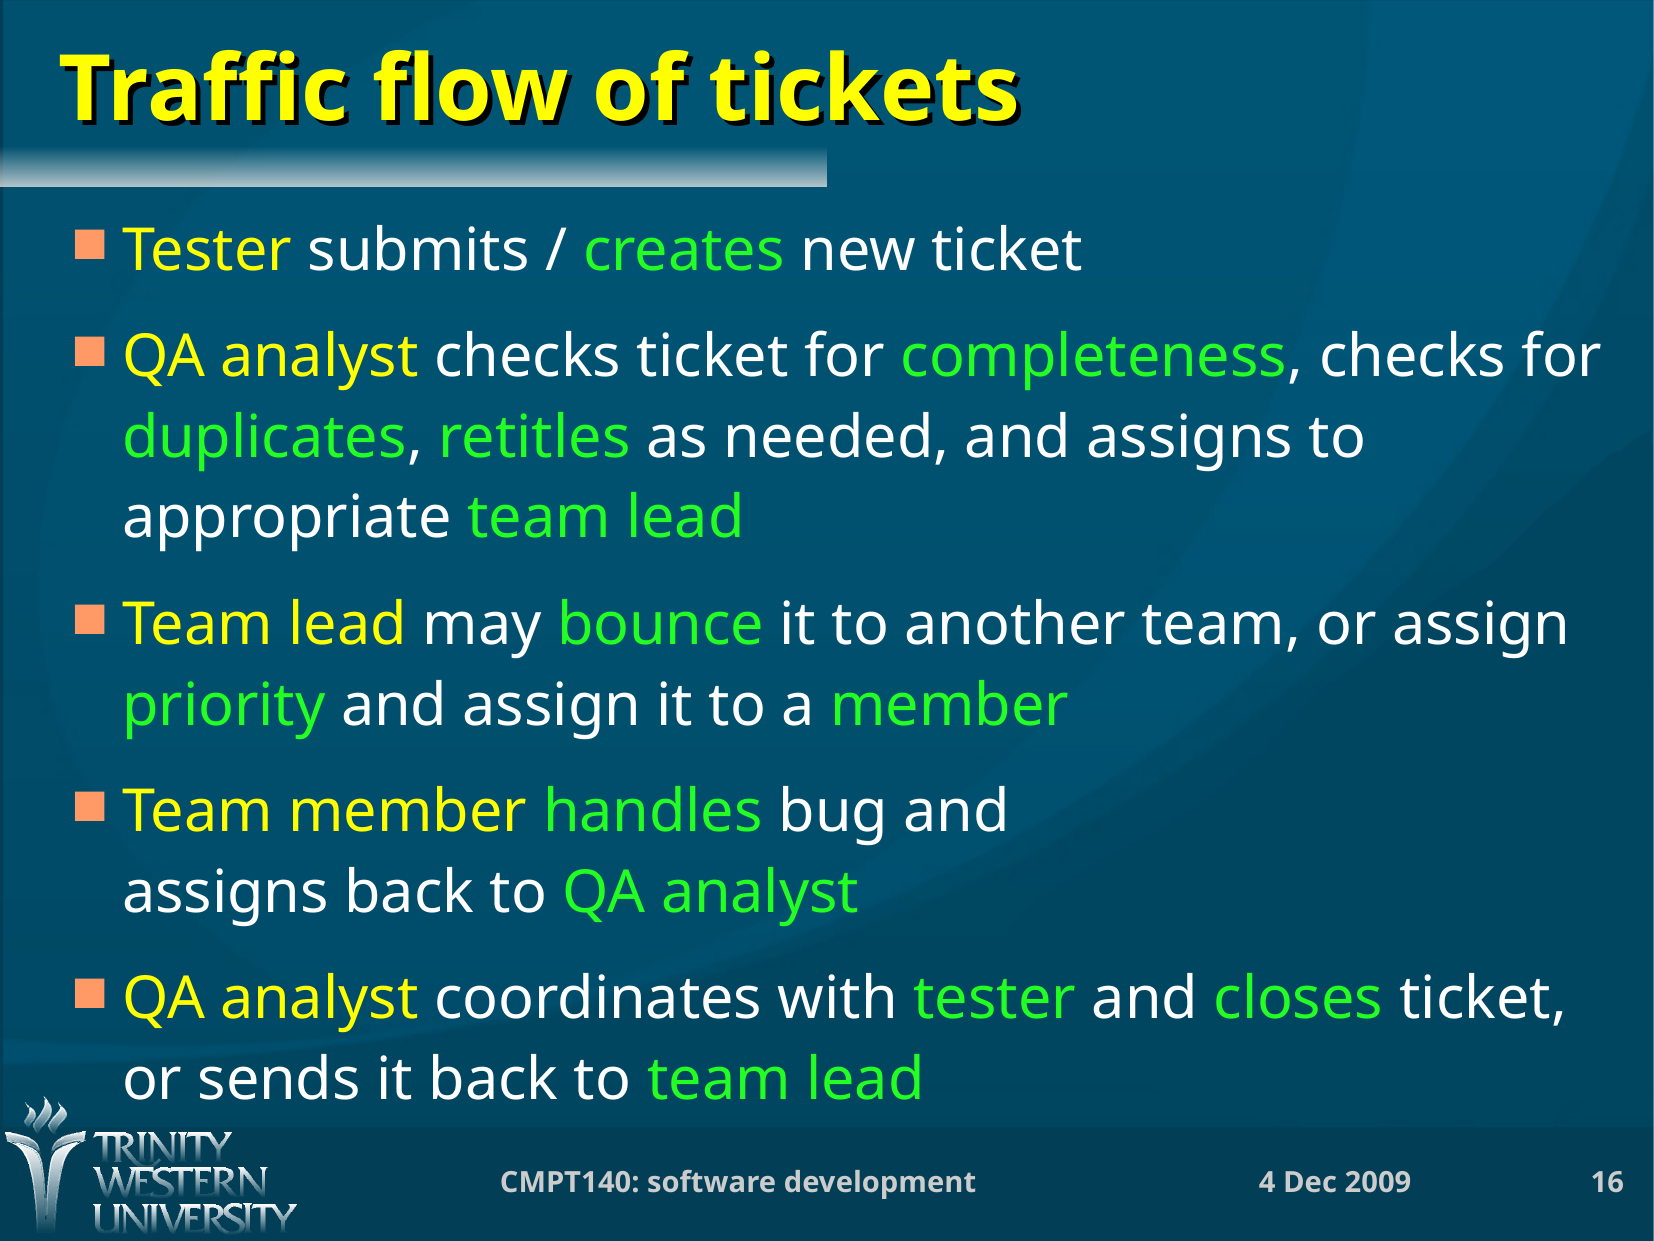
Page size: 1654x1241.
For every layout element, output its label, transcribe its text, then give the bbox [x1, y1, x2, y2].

title Traffic flow of tickets [59, 19, 1595, 148]
picture [38, 1227, 54, 1232]
list Tester submits / creates new ticket QA analyst checks ticket for completeness, checks for duplicates, retitles as needed, and assigns to appropriate team lead Team lead may bounce it to another team, or assign priority and assign it to a member Team member handles bug and assigns back to QA analyst QA analyst coordinates with tester and closes ticket, or sends it back to team lead [59, 206, 1625, 1123]
